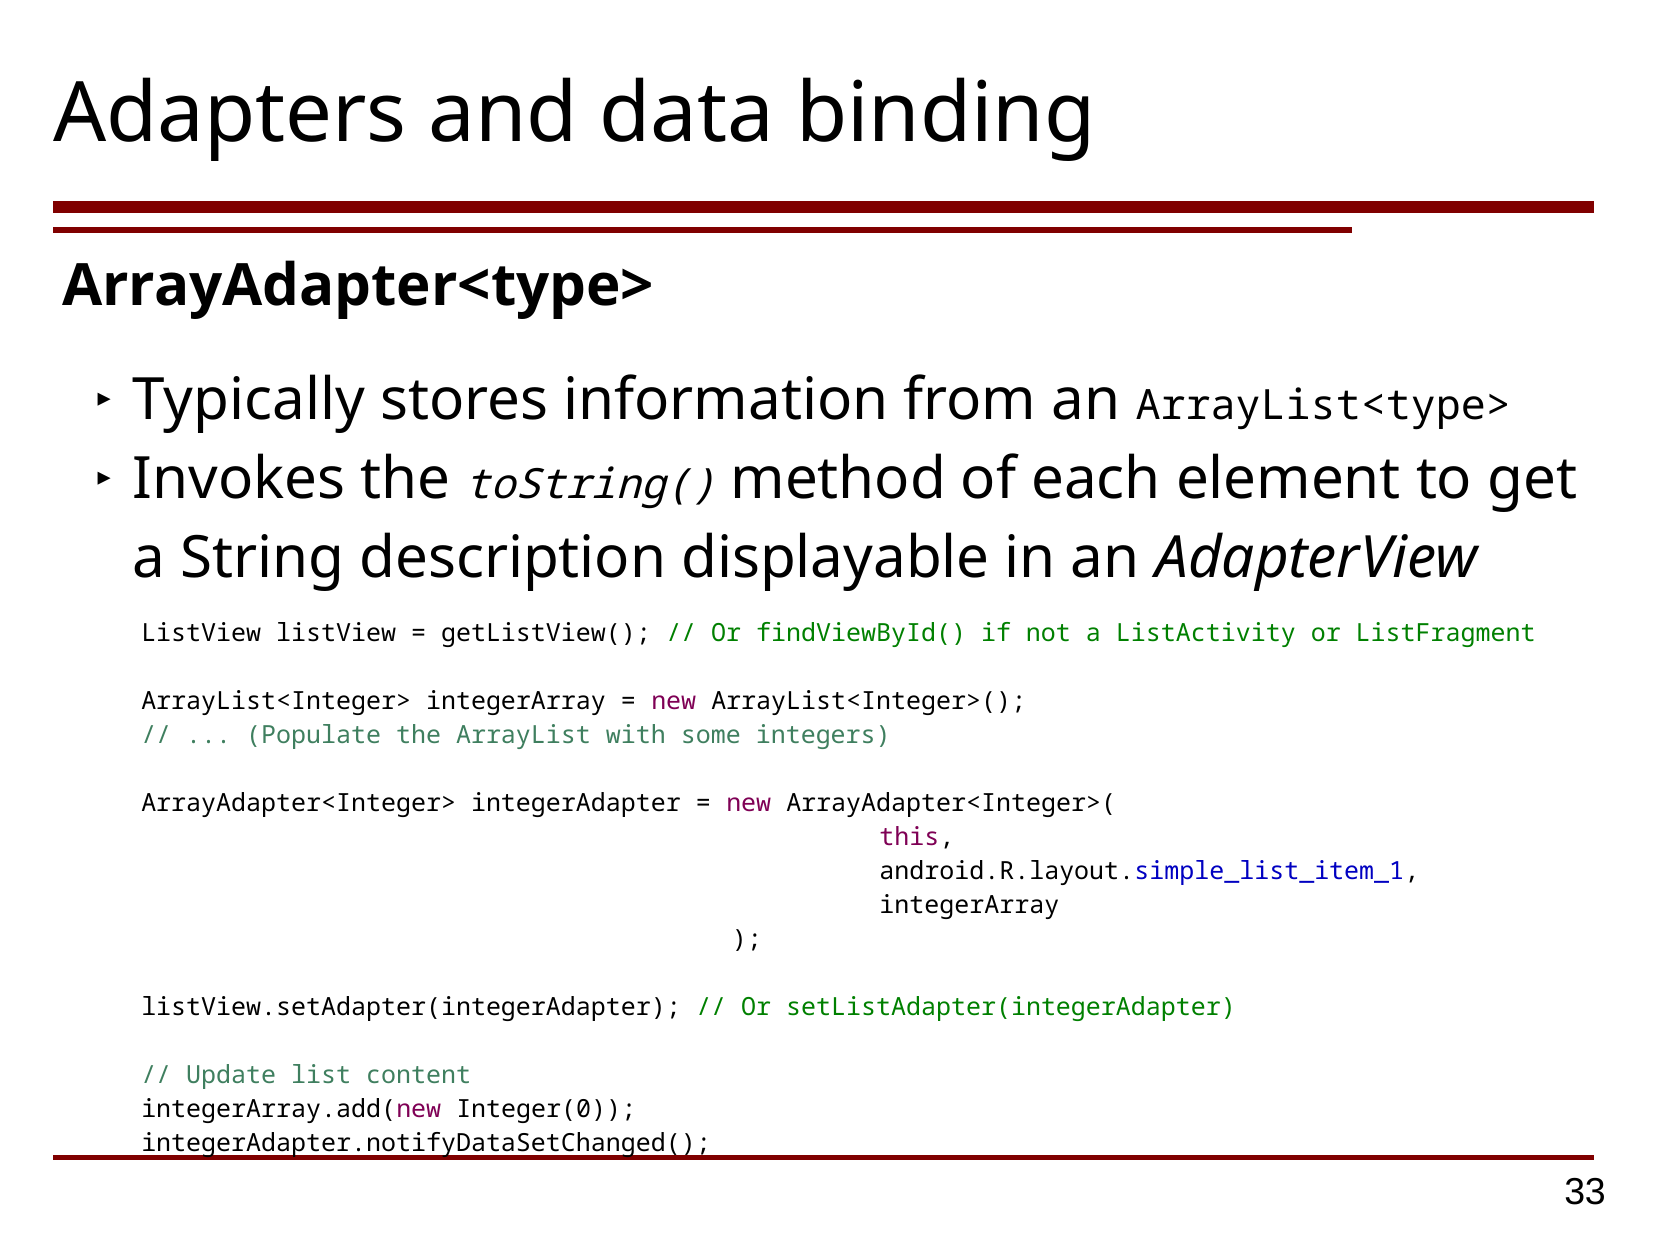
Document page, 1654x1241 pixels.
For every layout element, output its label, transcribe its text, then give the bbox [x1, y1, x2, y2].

text_box ListView listView = getListView(); // Or findViewById() if not a ListActivity or ListFragment ArrayList<Integer> integerArray = new ArrayList<Integer>(); // ... (Populate the ArrayList with some integers) ArrayAdapter<Integer> integerAdapter = new ArrayAdapter<Integer>( this, android.R.layout.simple_list_item_1, integerArray ); listView.setAdapter(integerAdapter); // Or setListAdapter(integerAdapter) // Update list content integerArray.add(new Integer(0)); integerAdapter.notifyDataSetChanged(); [126, 607, 1626, 1123]
text_box ArrayAdapter<type> Typically stores information from an ArrayList<type> Invokes the toString() method of each element to get a String description displayable in an AdapterView [47, 236, 1613, 597]
text_box <número> [35, 1163, 1654, 1221]
text_box [205, 1139, 212, 1149]
text_box [624, 1139, 631, 1149]
text_box [295, 1139, 302, 1149]
subtitle Adapters and data binding [53, 48, 1542, 172]
text_box [58, 597, 1408, 1152]
